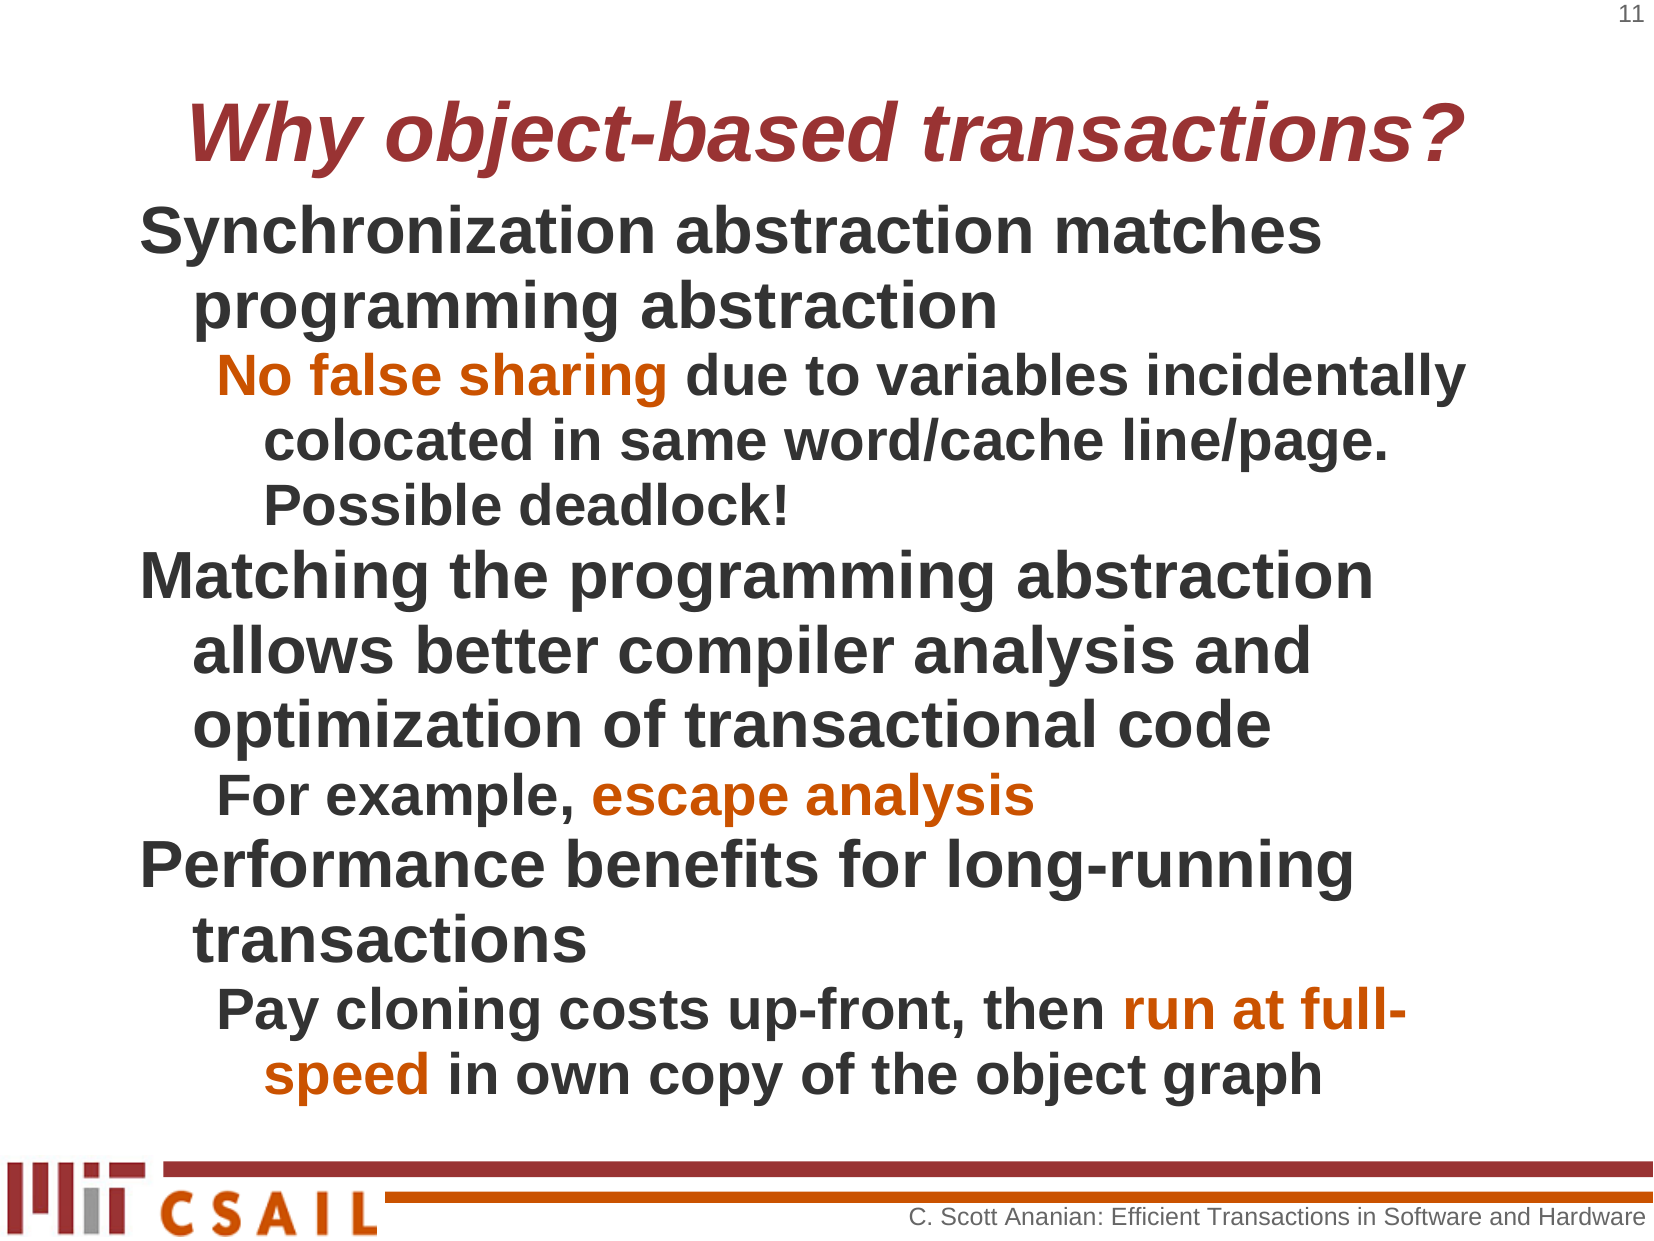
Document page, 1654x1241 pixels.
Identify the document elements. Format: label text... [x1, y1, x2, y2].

list Synchronization abstraction matches programming abstraction No false sharing due to variables incidentally colocated in same word/cache line/page. Possible deadlock! Matching the programming abstraction allows better compiler analysis and optimization of transactional code For example, escape analysis Performance benefits for long-running transactions Pay cloning costs up-front, then run at full-speed in own copy of the object graph [121, 193, 1561, 1133]
picture [0, 1155, 377, 1237]
title Why object-based transactions? [52, 28, 1601, 237]
